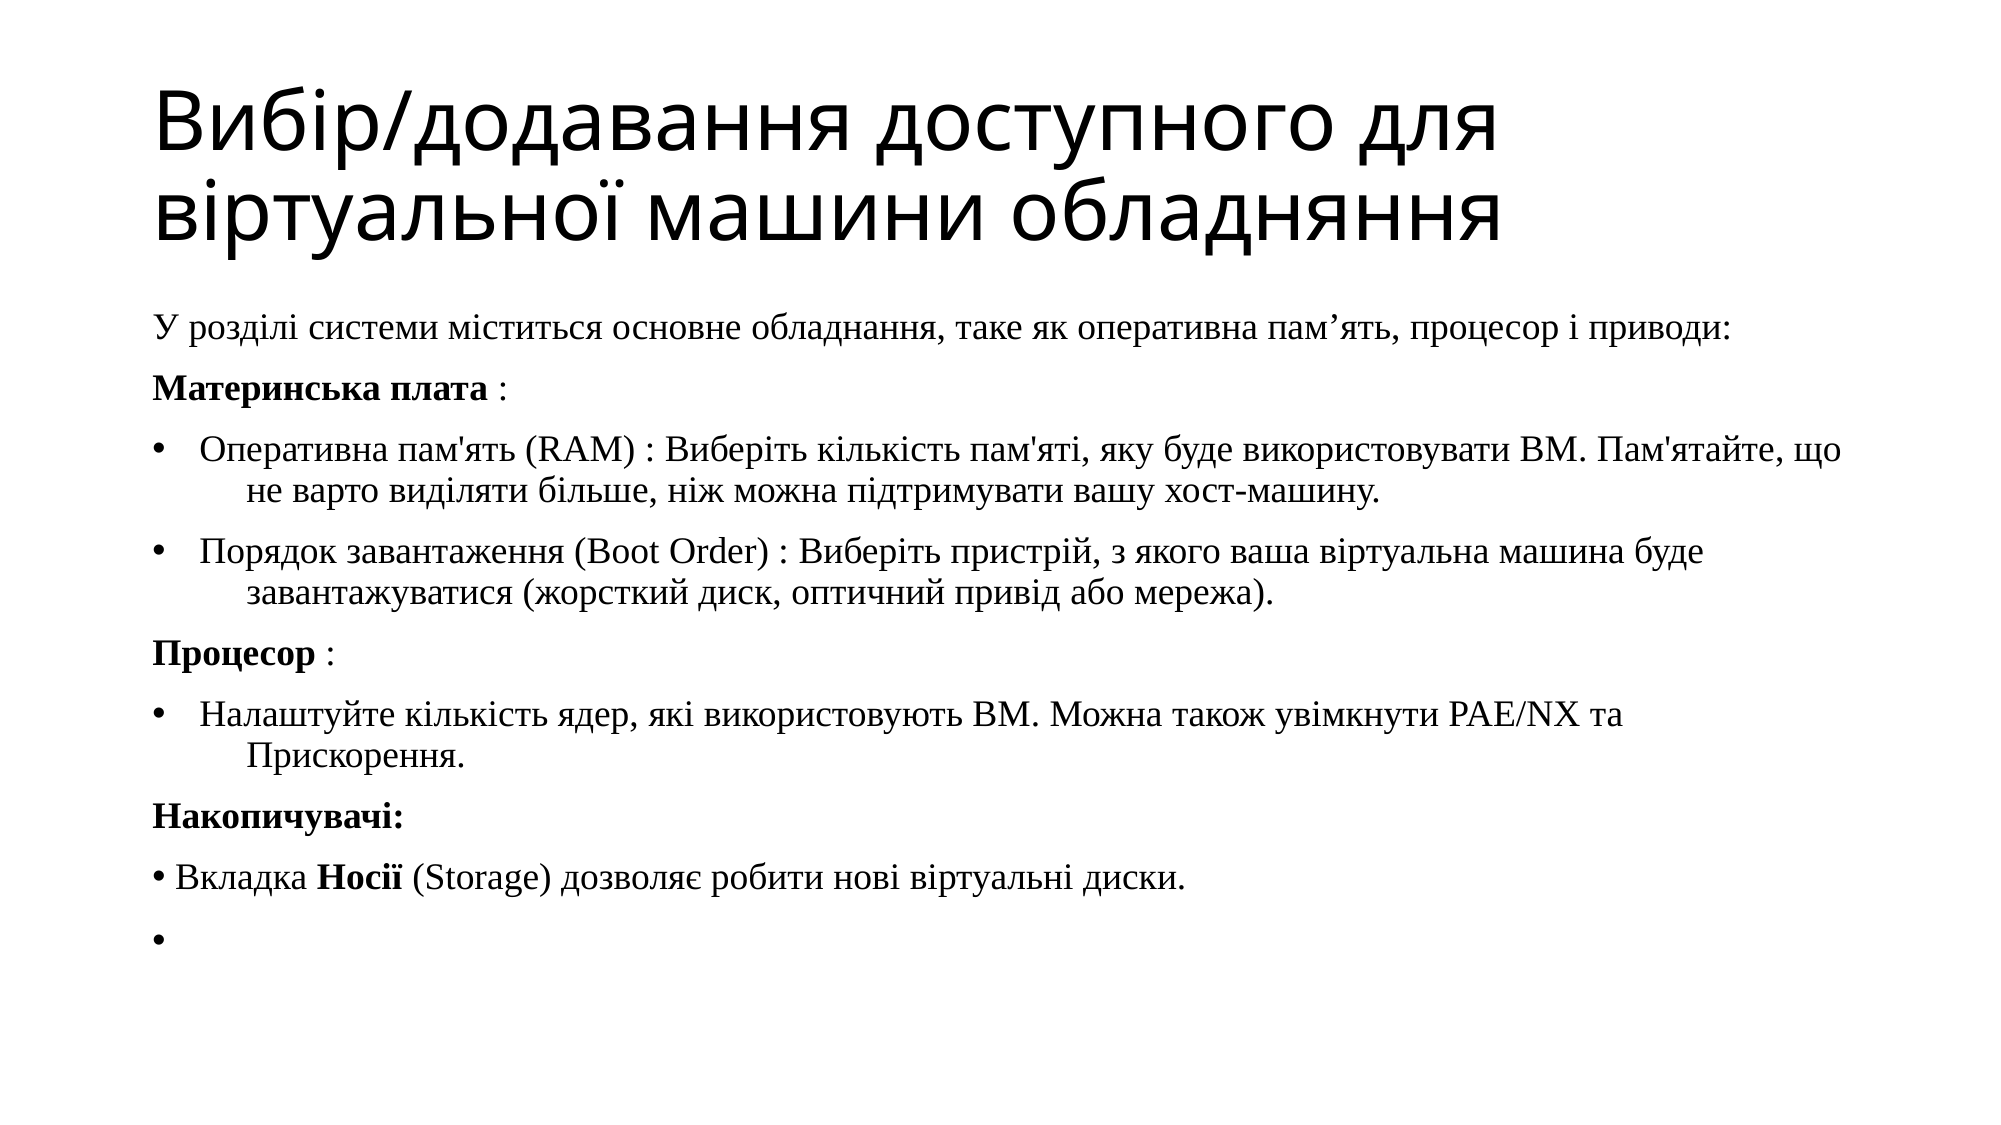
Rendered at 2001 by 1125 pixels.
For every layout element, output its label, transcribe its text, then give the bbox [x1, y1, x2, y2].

title Вибір/додавання доступного для віртуальної машини обладняння [137, 59, 1863, 278]
list У розділі системи міститься основне обладнання, таке як оперативна пам’ять, процесор і приводи: Материнська плата : Оперативна пам'ять (RAM) : Виберіть кількість пам'яті, яку буде використовувати ВМ. Пам'ятайте, що не варто виділяти більше, ніж можна підтримувати вашу хост-машину. Порядок завантаження (Boot Order) : Виберіть пристрій, з якого ваша віртуальна машина буде завантажуватися (жорсткий диск, оптичний привід або мережа). Процесор : Налаштуйте кількість ядер, які використовують ВМ. Можна також увімкнути PAE/NX та Прискорення. Накопичувачі: Вкладка Носії (Storage) дозволяє робити нові віртуальні диски. [137, 299, 1863, 1014]
